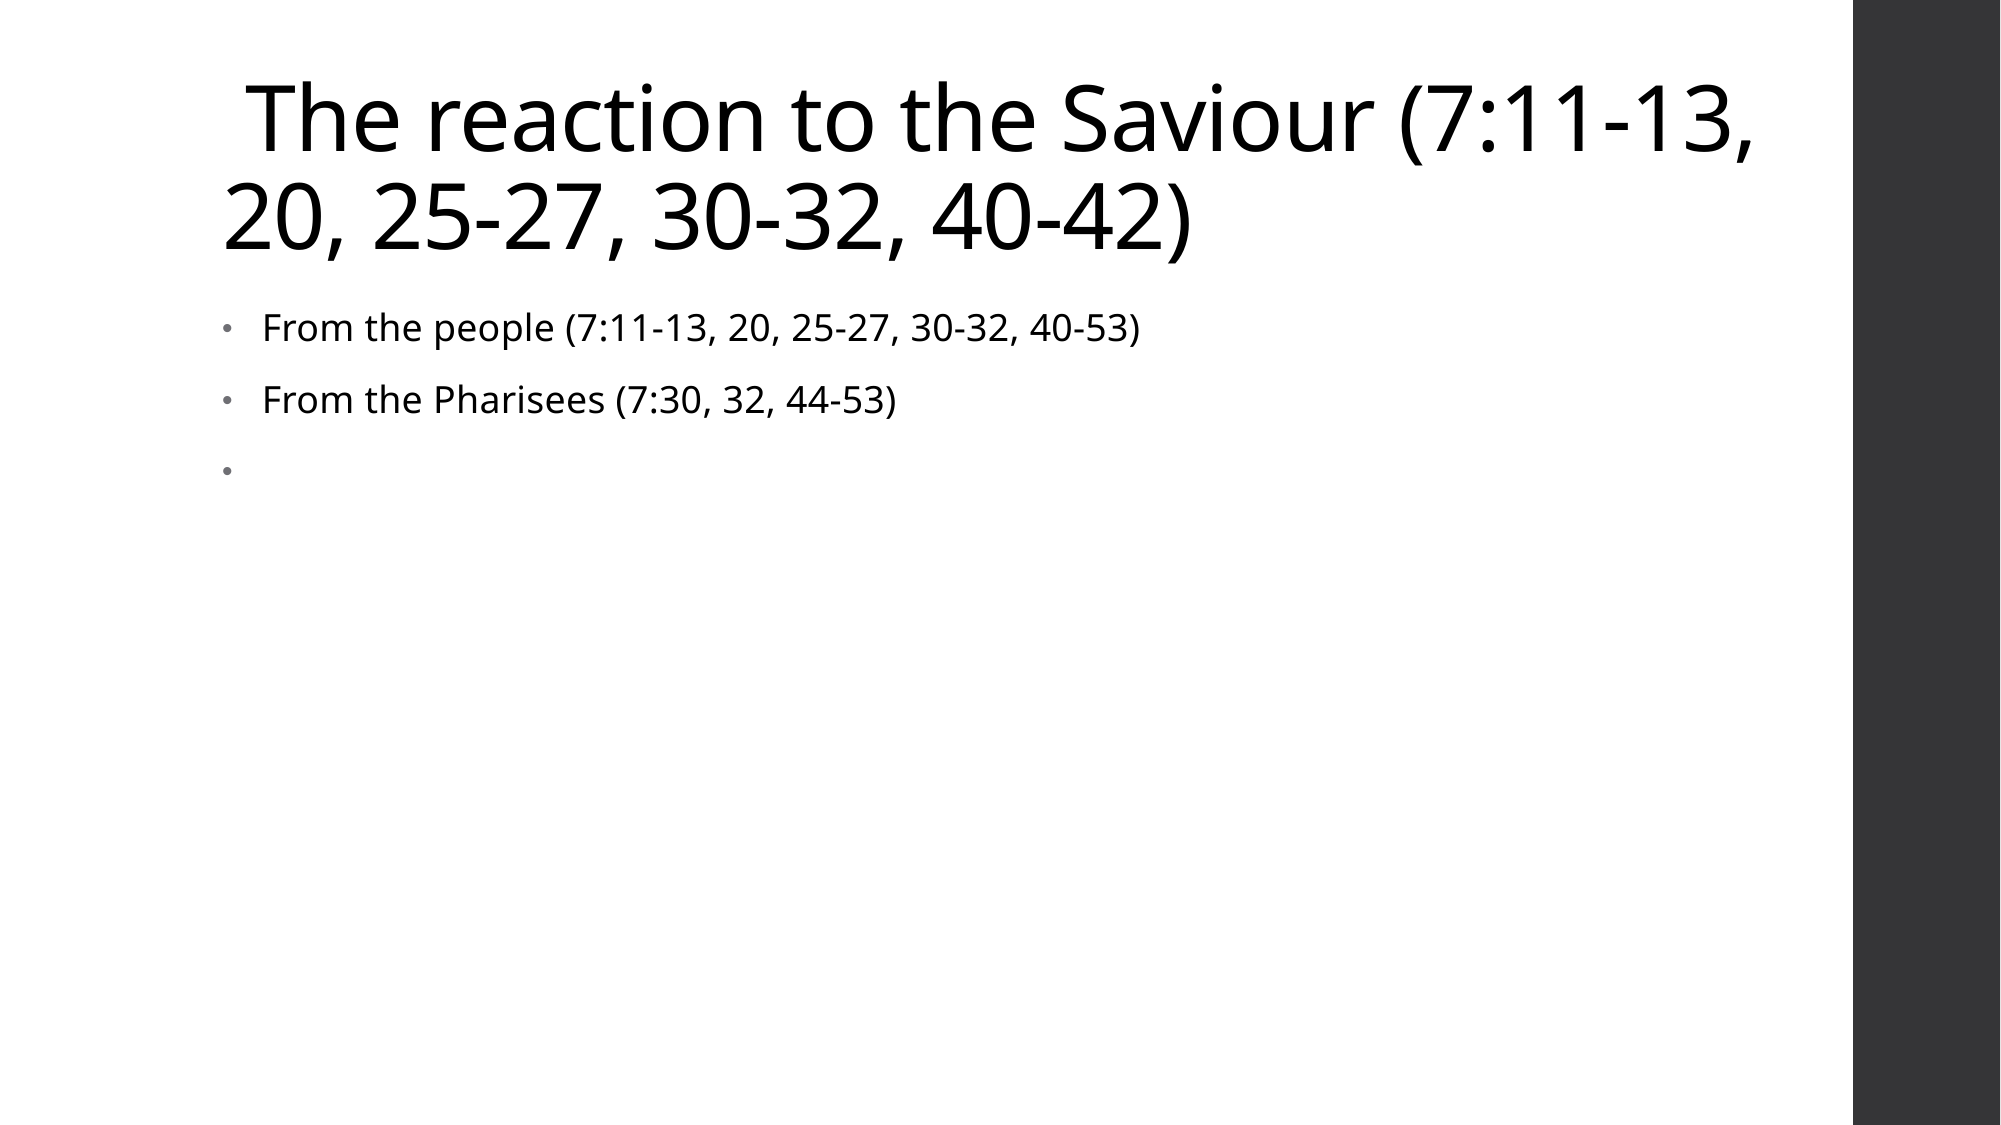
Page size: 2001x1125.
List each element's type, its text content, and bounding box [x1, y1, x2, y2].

list From the people (7:11-13, 20, 25-27, 30-32, 40-53) From the Pharisees (7:30, 32, 44-53) [206, 299, 1617, 1014]
title The reaction to the Saviour (7:11-13, 20, 25-27, 30-32, 40-42) [206, 60, 1797, 278]
